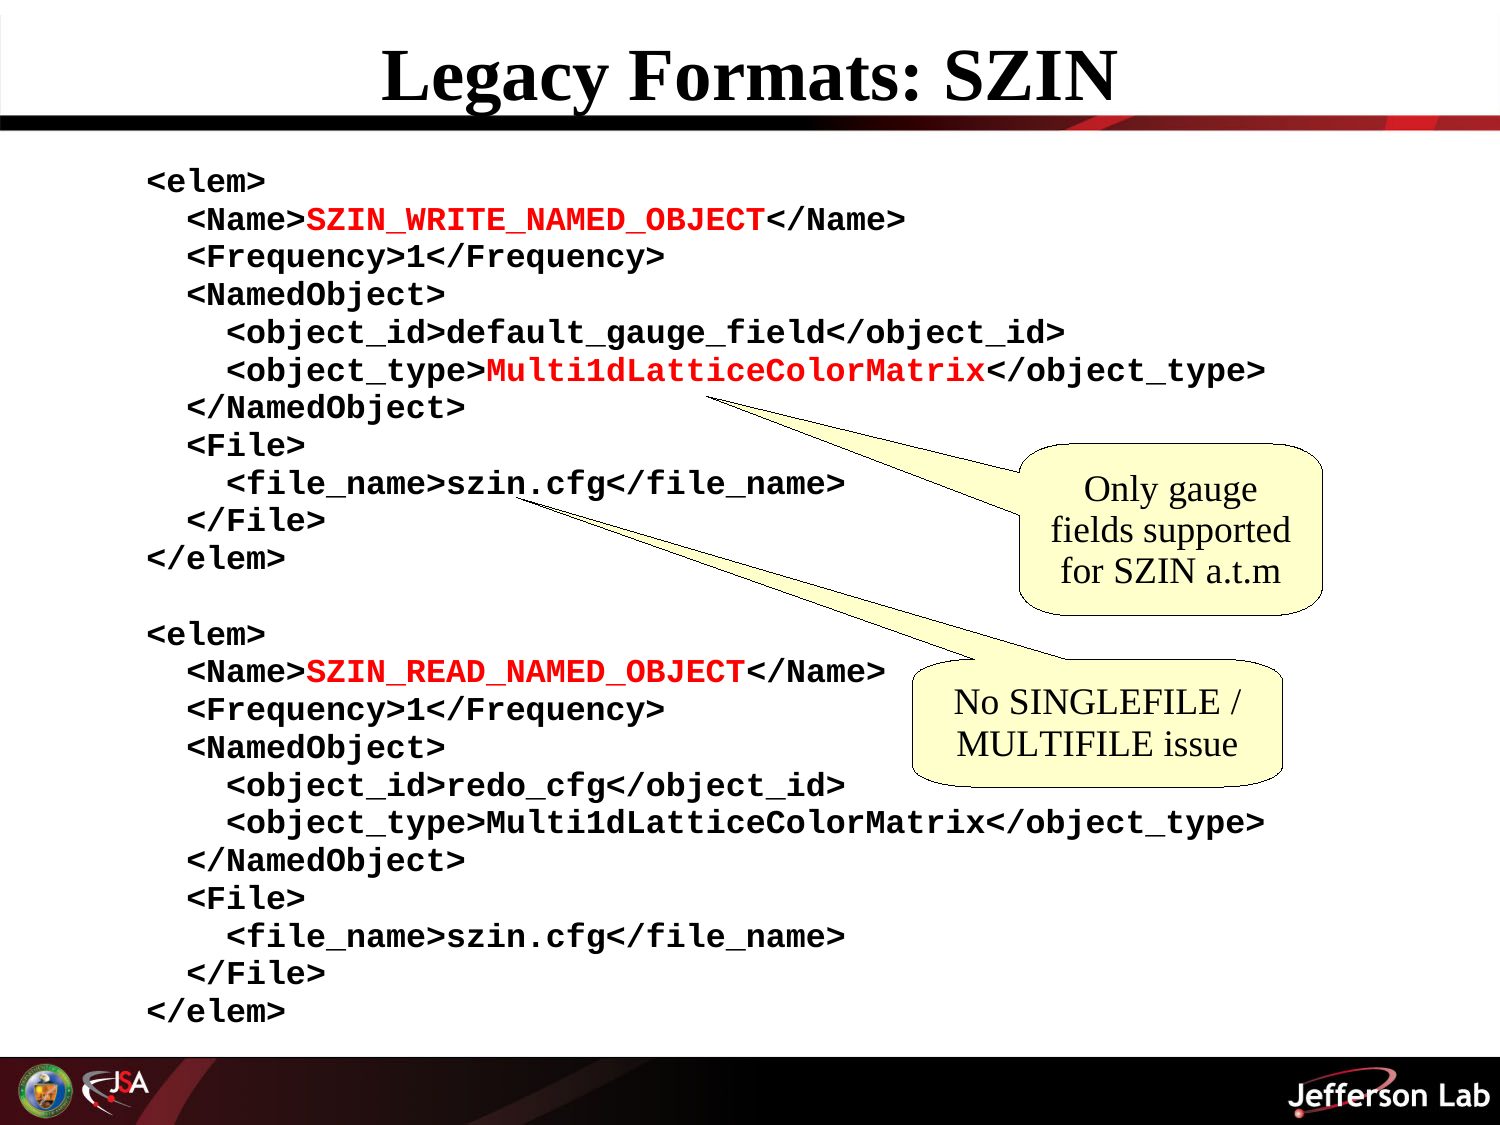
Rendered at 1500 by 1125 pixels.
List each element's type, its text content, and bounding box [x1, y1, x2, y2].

text_box Only gauge fields supported for SZIN a.t.m [706, 396, 1323, 616]
title Legacy Formats: SZIN [112, 7, 1388, 143]
text_box No SINGLEFILE / MULTIFILE issue [516, 497, 1283, 788]
picture [0, 0, 1500, 1125]
text_box <elem> <Name>SZIN_WRITE_NAMED_OBJECT</Name> <Frequency>1</Frequency> <NamedObject> <object_id>default_gauge_field</object_id> <object_type>Multi1dLatticeColorMatrix</object_type> </NamedObject> <File> <file_name>szin.cfg</file_name> </File> </elem> <elem> <Name>SZIN_READ_NAMED_OBJECT</Name> <Frequency>1</Frequency> <NamedObject> <object_id>redo_cfg</object_id> <object_type>Multi1dLatticeColorMatrix</object_type> </NamedObject> <File> <file_name>szin.cfg</file_name> </File> </elem> [51, 157, 1328, 1040]
